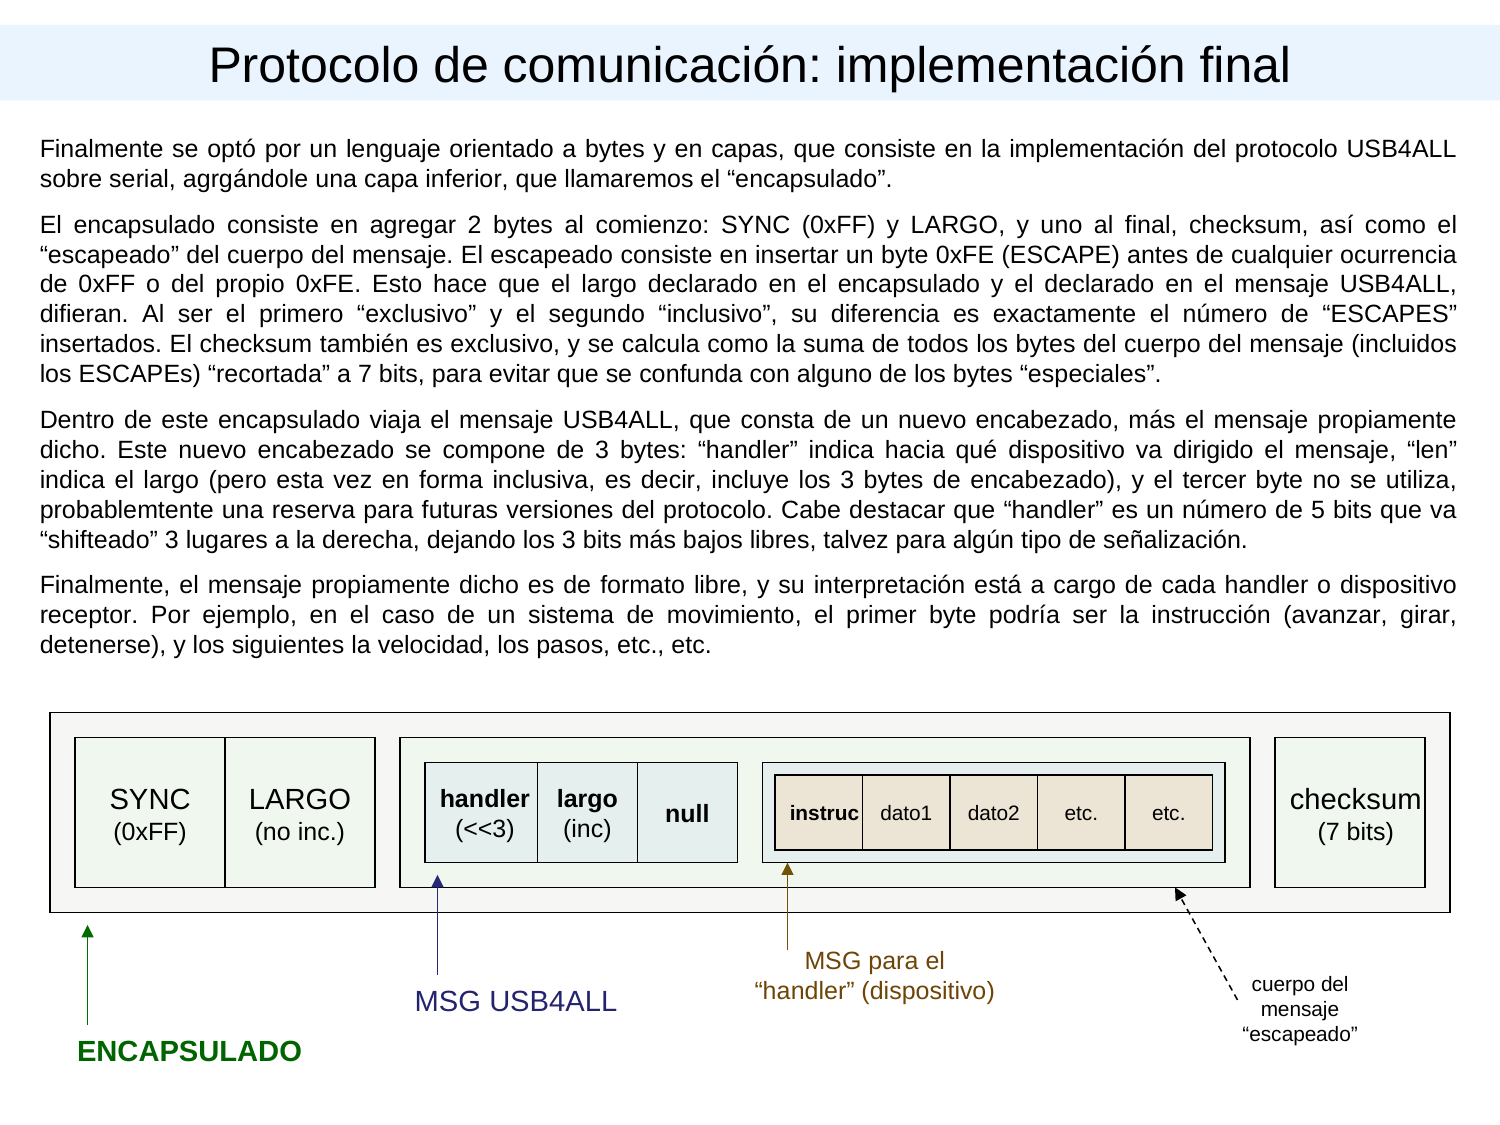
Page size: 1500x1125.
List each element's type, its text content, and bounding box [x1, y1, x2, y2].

text_box handler (<<3) [424, 762, 537, 863]
text_box largo (inc) [537, 762, 637, 863]
text_box ENCAPSULADO [62, 1024, 338, 1076]
text_box etc. [1037, 774, 1125, 850]
text_box [50, 712, 1450, 913]
text_box Finalmente se optó por un lenguaje orientado a bytes y en capas, que consiste en la implementación del protocolo USB4ALL sobre serial, agrgándole una capa inferior, que llamaremos el “encapsulado”. El encapsulado consiste en agregar 2 bytes al comienzo: SYNC (0xFF) y LARGO, y uno al final, checksum, así como el “escapeado” del cuerpo del mensaje. El escapeado consiste en insertar un byte 0xFE (ESCAPE) antes de cualquier ocurrencia de 0xFF o del propio 0xFE. Esto hace que el largo declarado en el encapsulado y el declarado en el mensaje USB4ALL, difieran. Al ser el primero “exclusivo” y el segundo “inclusivo”, su diferencia es exactamente el número de “ESCAPES” insertados. El checksum también es exclusivo, y se calcula como la suma de todos los bytes del cuerpo del mensaje (incluidos los ESCAPEs) “recortada” a 7 bits, para evitar que se confunda con alguno de los bytes “especiales”. Dentro de este encapsulado viaja el mensaje USB4ALL, que consta de un nuevo encabezado, más el mensaje propiamente dicho. Este nuevo encabezado se compone de 3 bytes: “handler” indica hacia qué dispositivo va dirigido el mensaje, “len” indica el largo (pero esta vez en forma inclusiva, es decir, incluye los 3 bytes de encabezado), y el tercer byte no se utiliza, probablemtente una reserva para futuras versiones del protocolo. Cabe destacar que “handler” es un número de 5 bits que va “shifteado” 3 lugares a la derecha, dejando los 3 bits más bajos libres, talvez para algún tipo de señalización. Finalmente, el mensaje propiamente dicho es de formato libre, y su interpretación está a cargo de cada handler o dispositivo receptor. Por ejemplo, en el caso de un sistema de movimiento, el primer byte podría ser la instrucción (avanzar, girar, detenerse), y los siguientes la velocidad, los pasos, etc., etc. [24, 124, 1476, 667]
text_box instruc [774, 774, 862, 850]
text_box null [637, 762, 738, 863]
text_box LARGO (no inc.) [225, 737, 376, 888]
text_box checksum (7 bits) [1275, 737, 1426, 888]
text_box Protocolo de comunicación: implementación final [0, 24, 1500, 101]
text_box dato2 [951, 774, 1037, 850]
text_box MSG para el “handler” (dispositivo) [737, 937, 1013, 1013]
text_box cuerpo del mensaje “escapeado” [1212, 962, 1388, 1053]
text_box etc. [1125, 774, 1213, 850]
text_box MSG USB4ALL [399, 974, 663, 1026]
text_box SYNC (0xFF) [75, 737, 225, 888]
text_box dato1 [862, 774, 951, 850]
